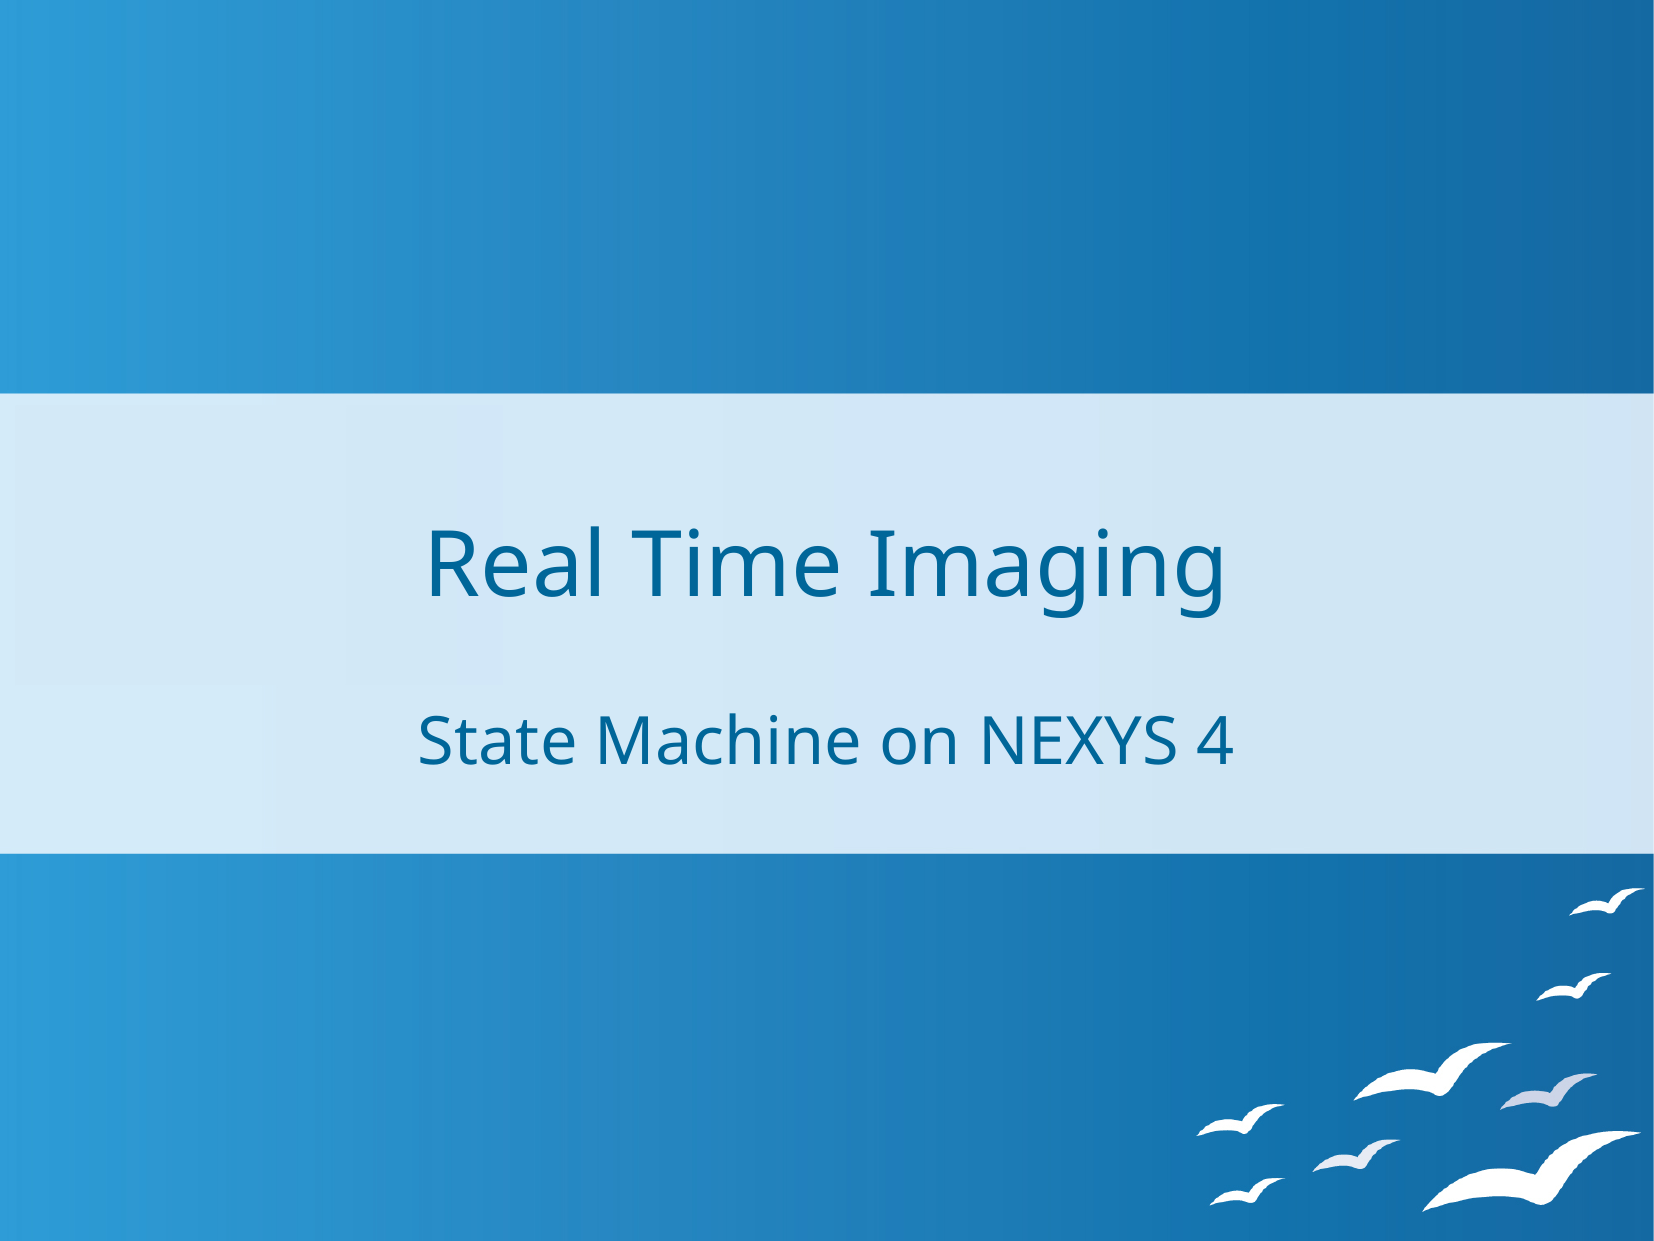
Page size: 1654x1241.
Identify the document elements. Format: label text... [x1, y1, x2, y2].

title Real Time Imaging [122, 484, 1531, 639]
subtitle State Machine on NEXYS 4 [247, 649, 1407, 827]
picture [0, 0, 1654, 1241]
